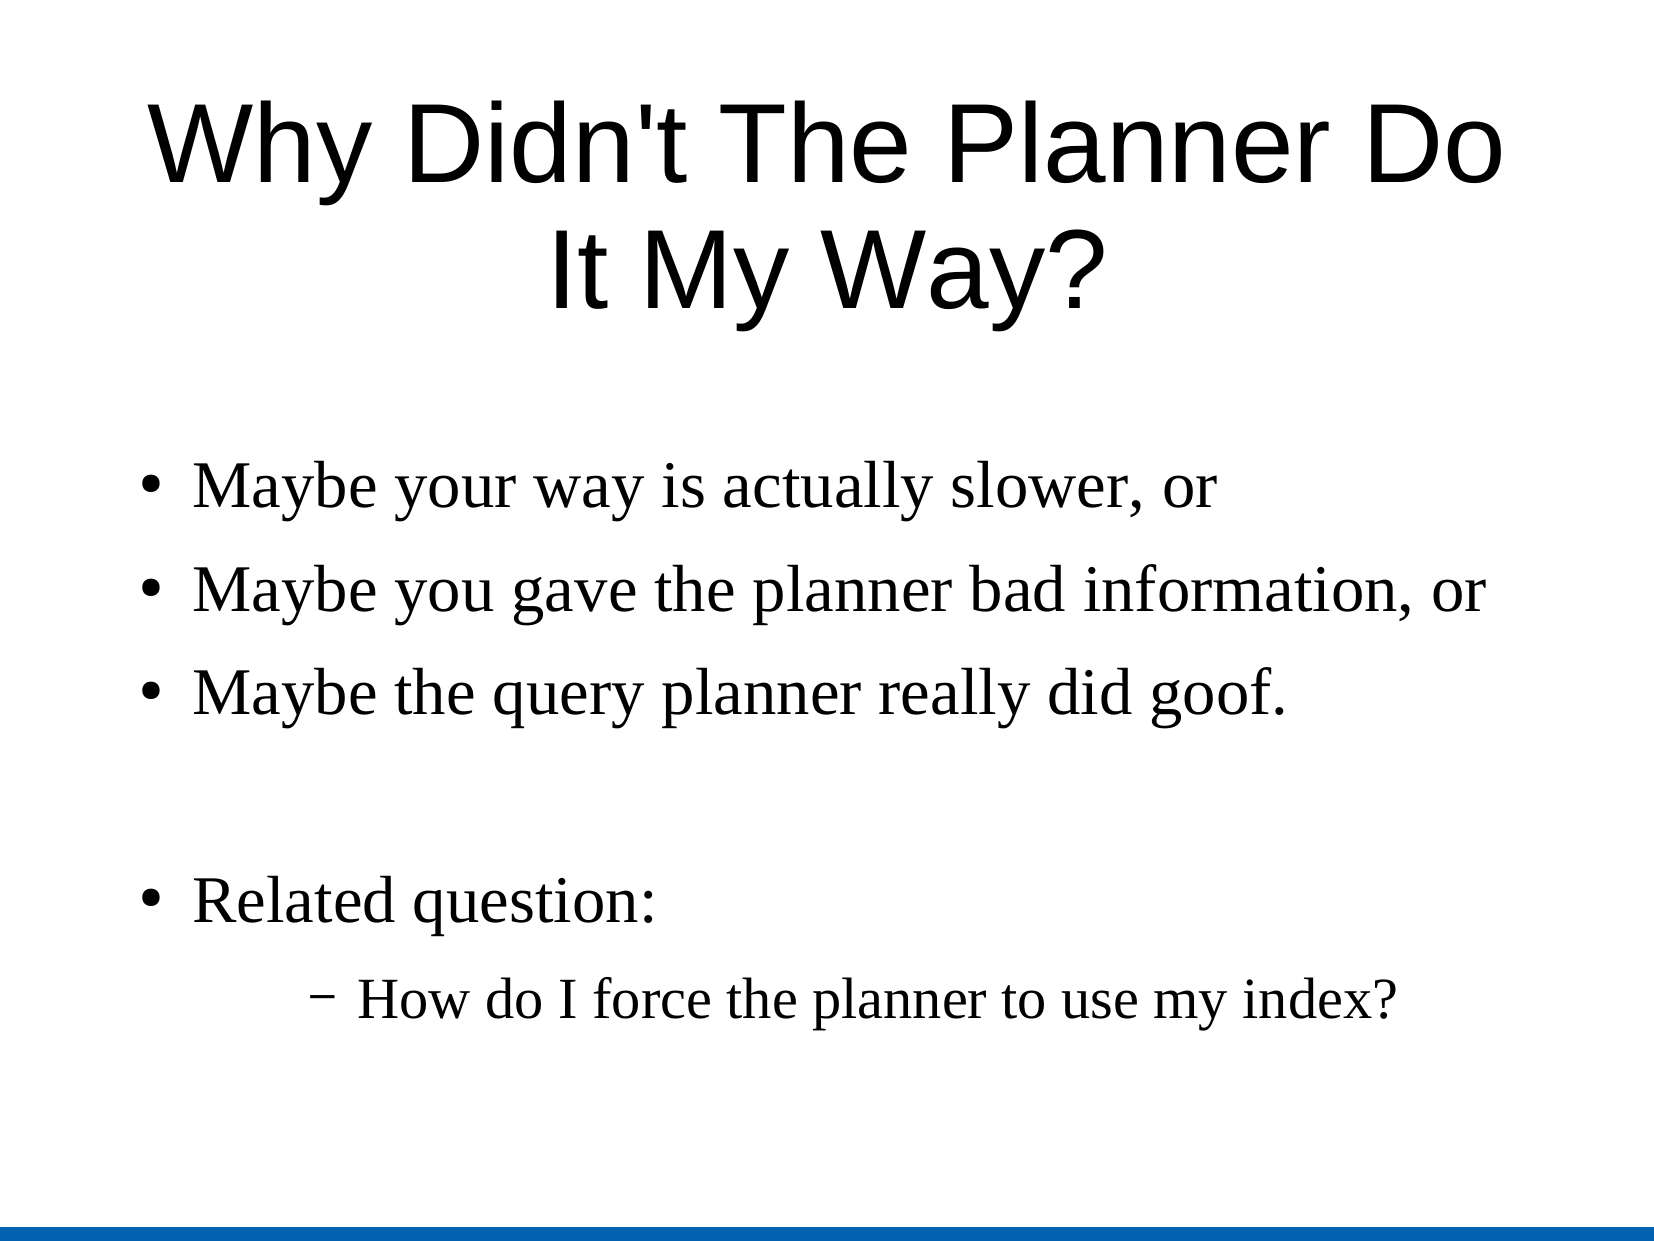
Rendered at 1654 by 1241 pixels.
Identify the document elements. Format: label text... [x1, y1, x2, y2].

list Maybe your way is actually slower, or Maybe you gave the planner bad information, or Maybe the query planner really did goof. Related question: How do I force the planner to use my index? [121, 344, 1533, 1127]
title Why Didn't The Planner Do It My Way? [121, 66, 1533, 344]
